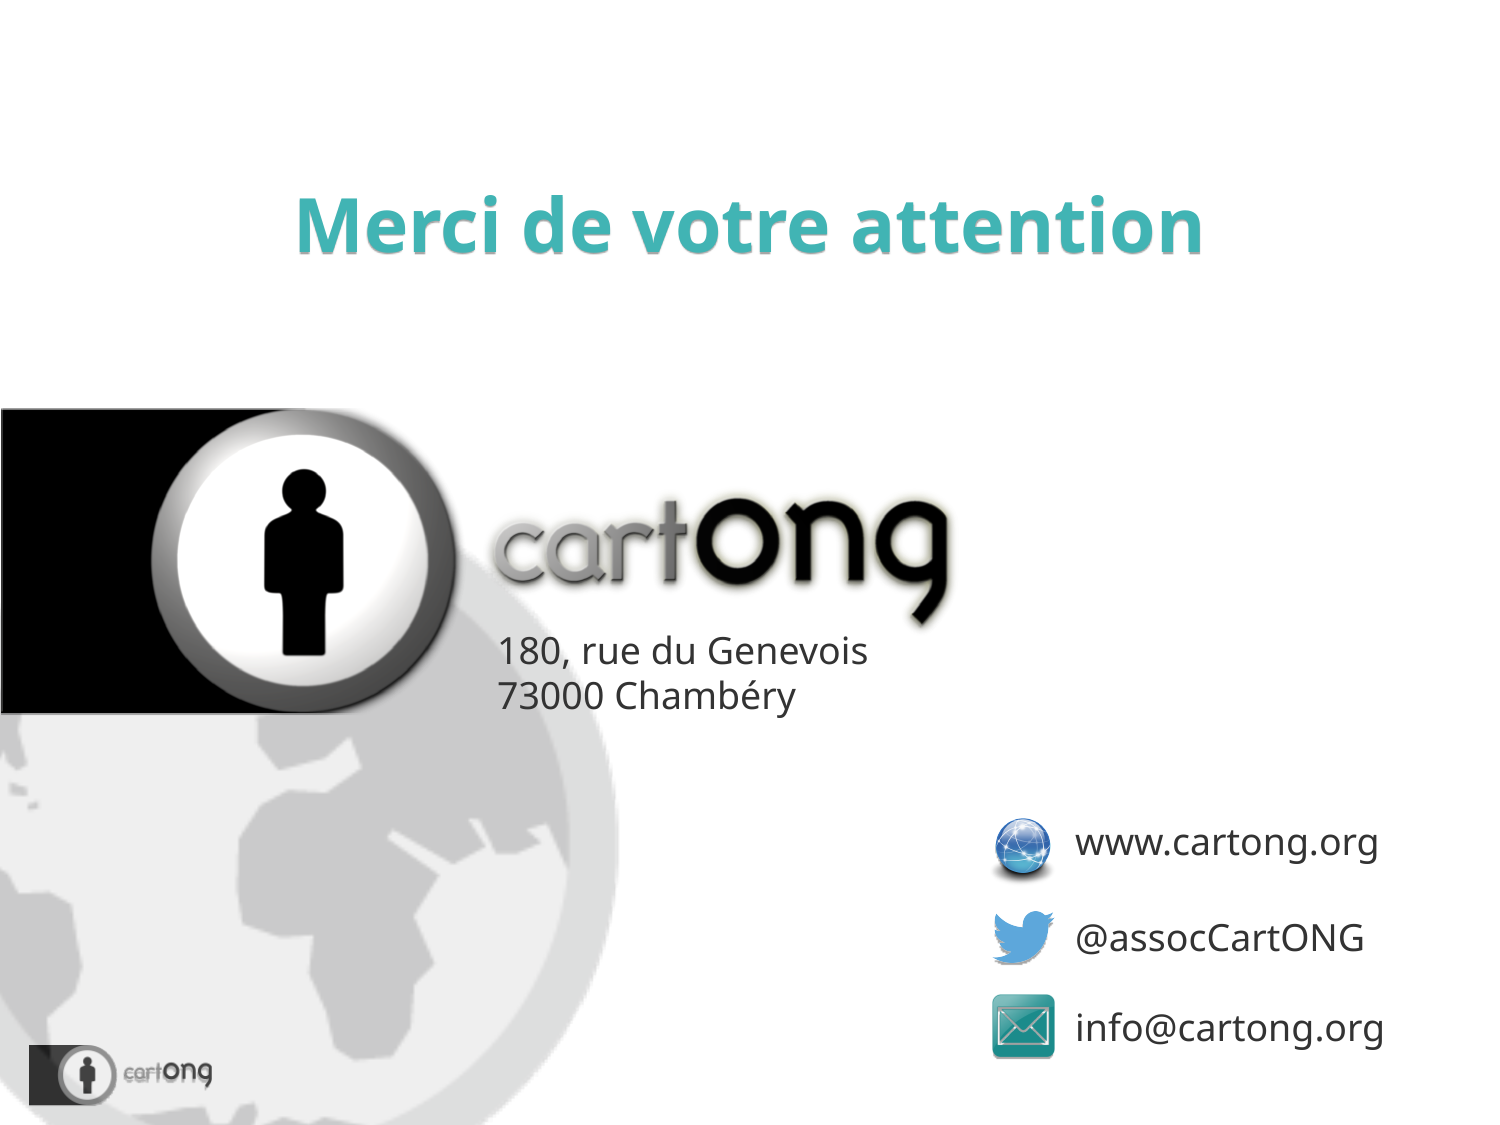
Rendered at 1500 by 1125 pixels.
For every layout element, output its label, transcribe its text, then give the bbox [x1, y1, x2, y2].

picture [992, 994, 1055, 1057]
picture [992, 911, 1055, 963]
text_box 180, rue du Genevois 73000 Chambéry [482, 619, 915, 724]
text_box www.cartong.org @assocCartONG info@cartong.org [1060, 810, 1500, 1108]
title Merci de votre attention [112, 101, 1388, 343]
picture [1, 408, 984, 713]
picture [988, 816, 1058, 886]
